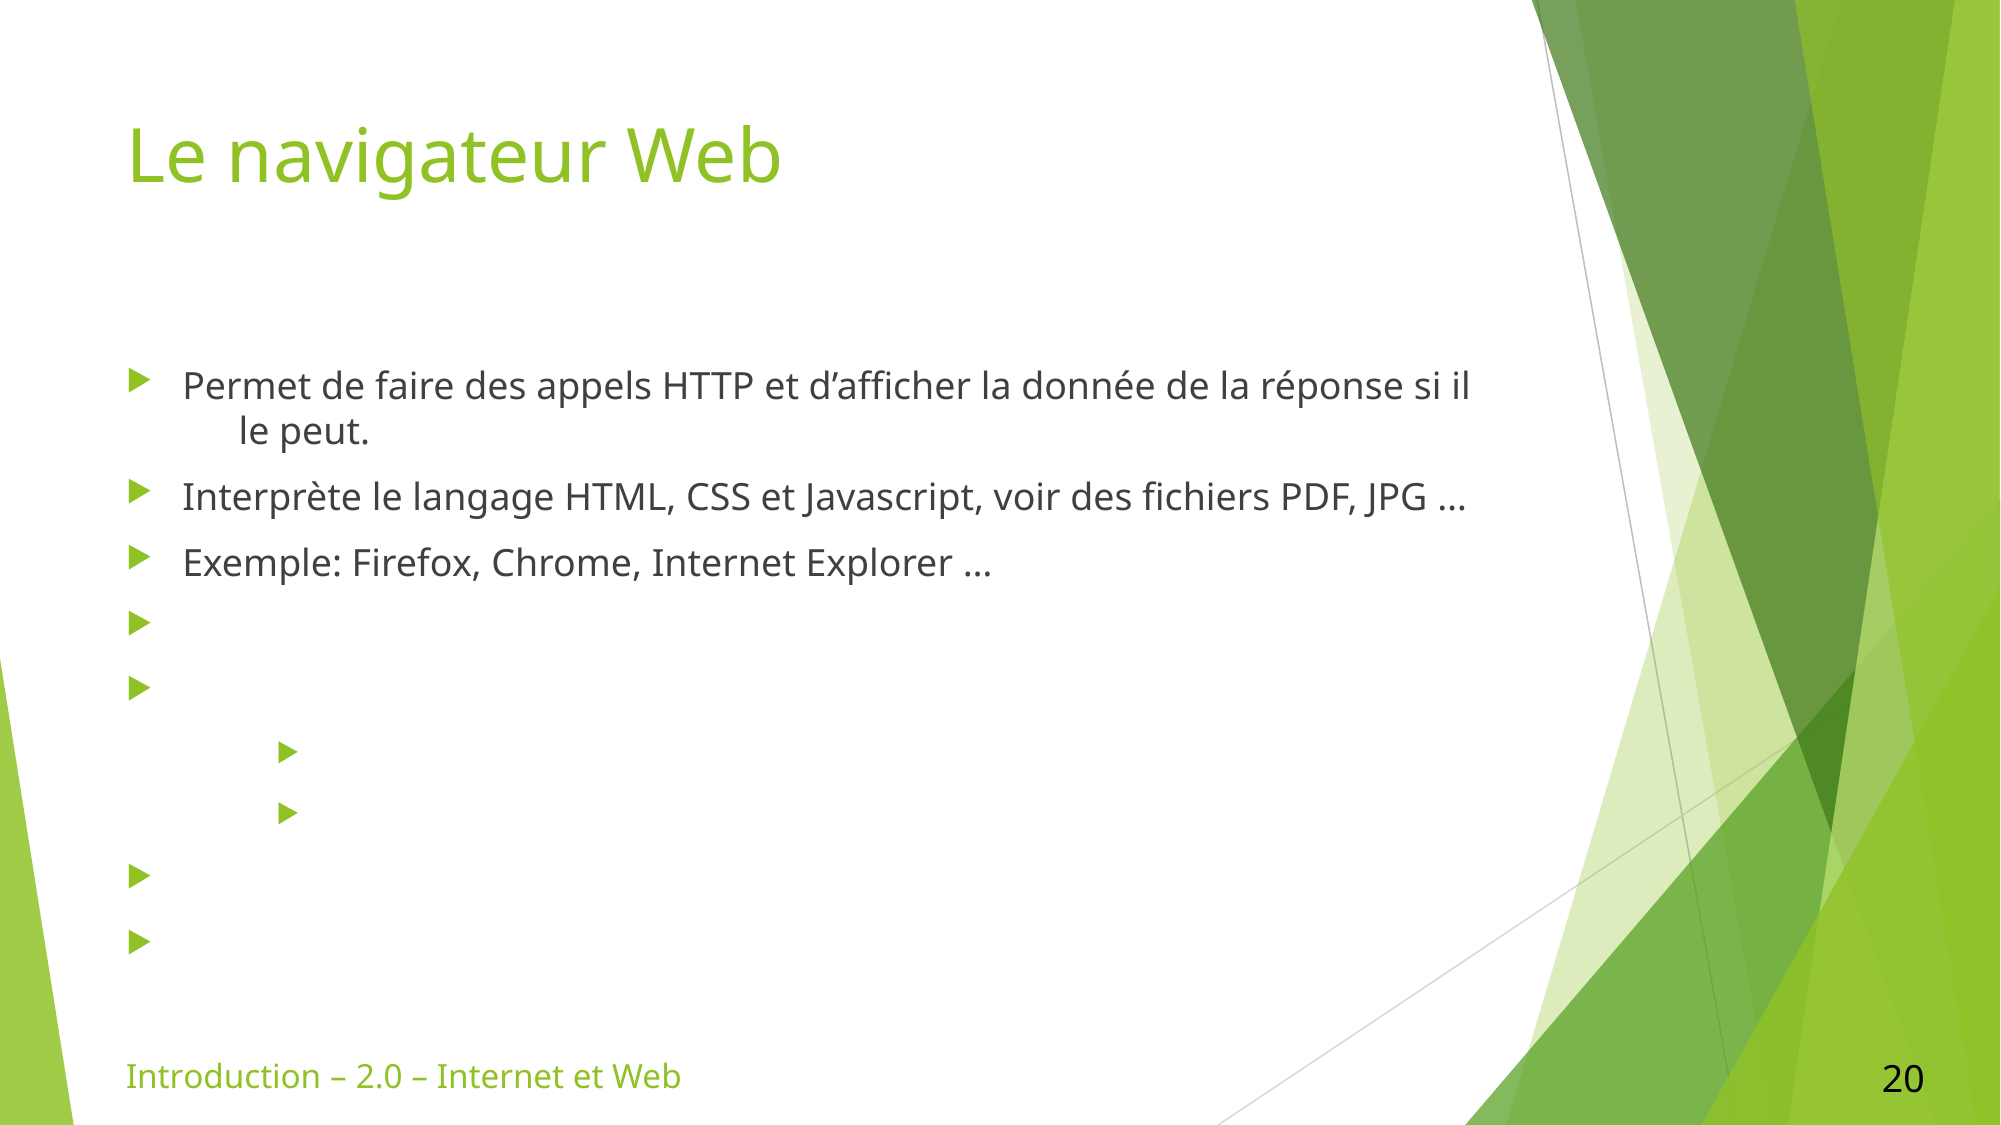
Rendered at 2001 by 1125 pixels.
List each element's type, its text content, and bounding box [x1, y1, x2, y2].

text_box [1866, 1047, 1979, 1108]
text_box Introduction – 2.0 – Internet et Web [111, 1047, 1094, 1109]
title Le navigateur Web [111, 99, 1522, 317]
list Permet de faire des appels HTTP et d’afficher la donnée de la réponse si il le peut. Interprète le langage HTML, CSS et Javascript, voir des fichiers PDF, JPG … Exemple: Firefox, Chrome, Internet Explorer … [111, 354, 1522, 992]
